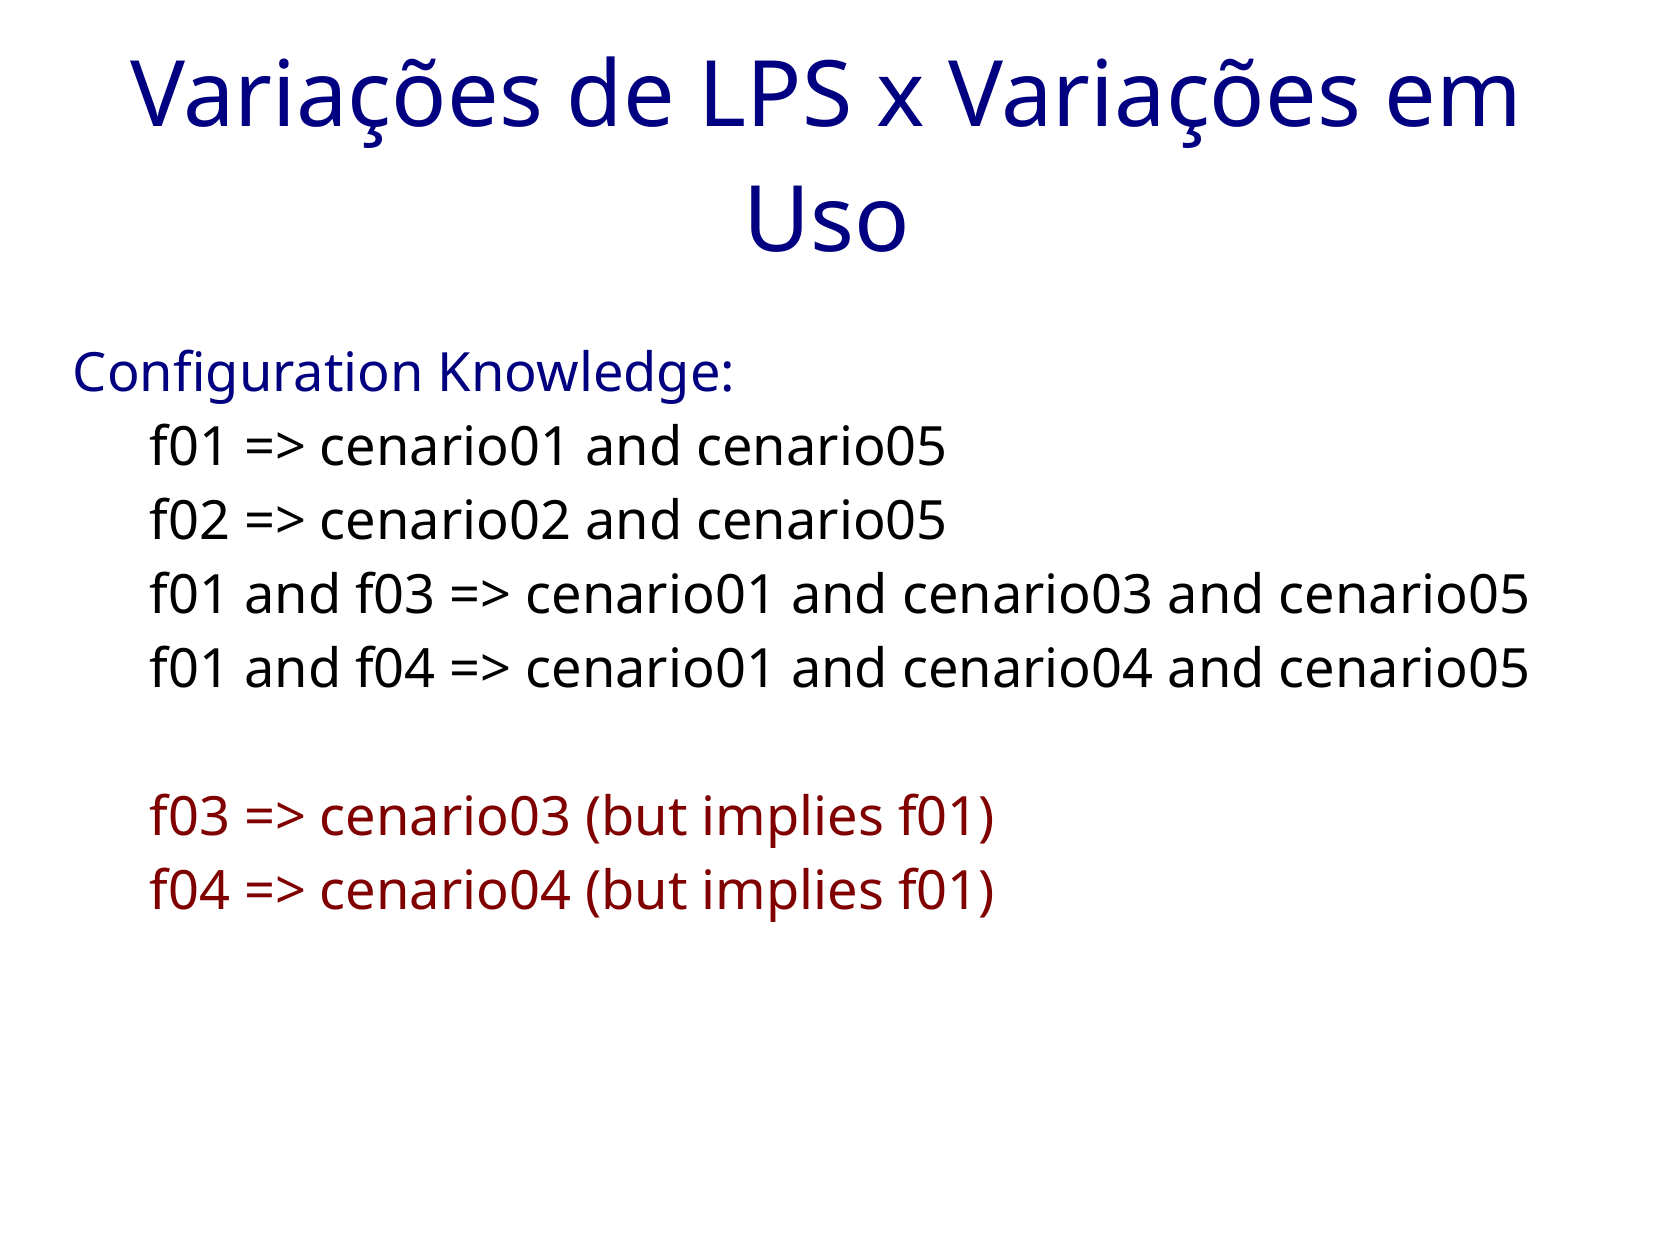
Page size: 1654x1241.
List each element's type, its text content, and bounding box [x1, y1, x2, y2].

text_box Configuration Knowledge: f01 => cenario01 and cenario05 f02 => cenario02 and cenario05 f01 and f03 => cenario01 and cenario03 and cenario05 f01 and f04 => cenario01 and cenario04 and cenario05 f03 => cenario03 (but implies f01) f04 => cenario04 (but implies f01) [40, 326, 1601, 1119]
title Variações de LPS x Variações em Uso [82, 24, 1571, 282]
